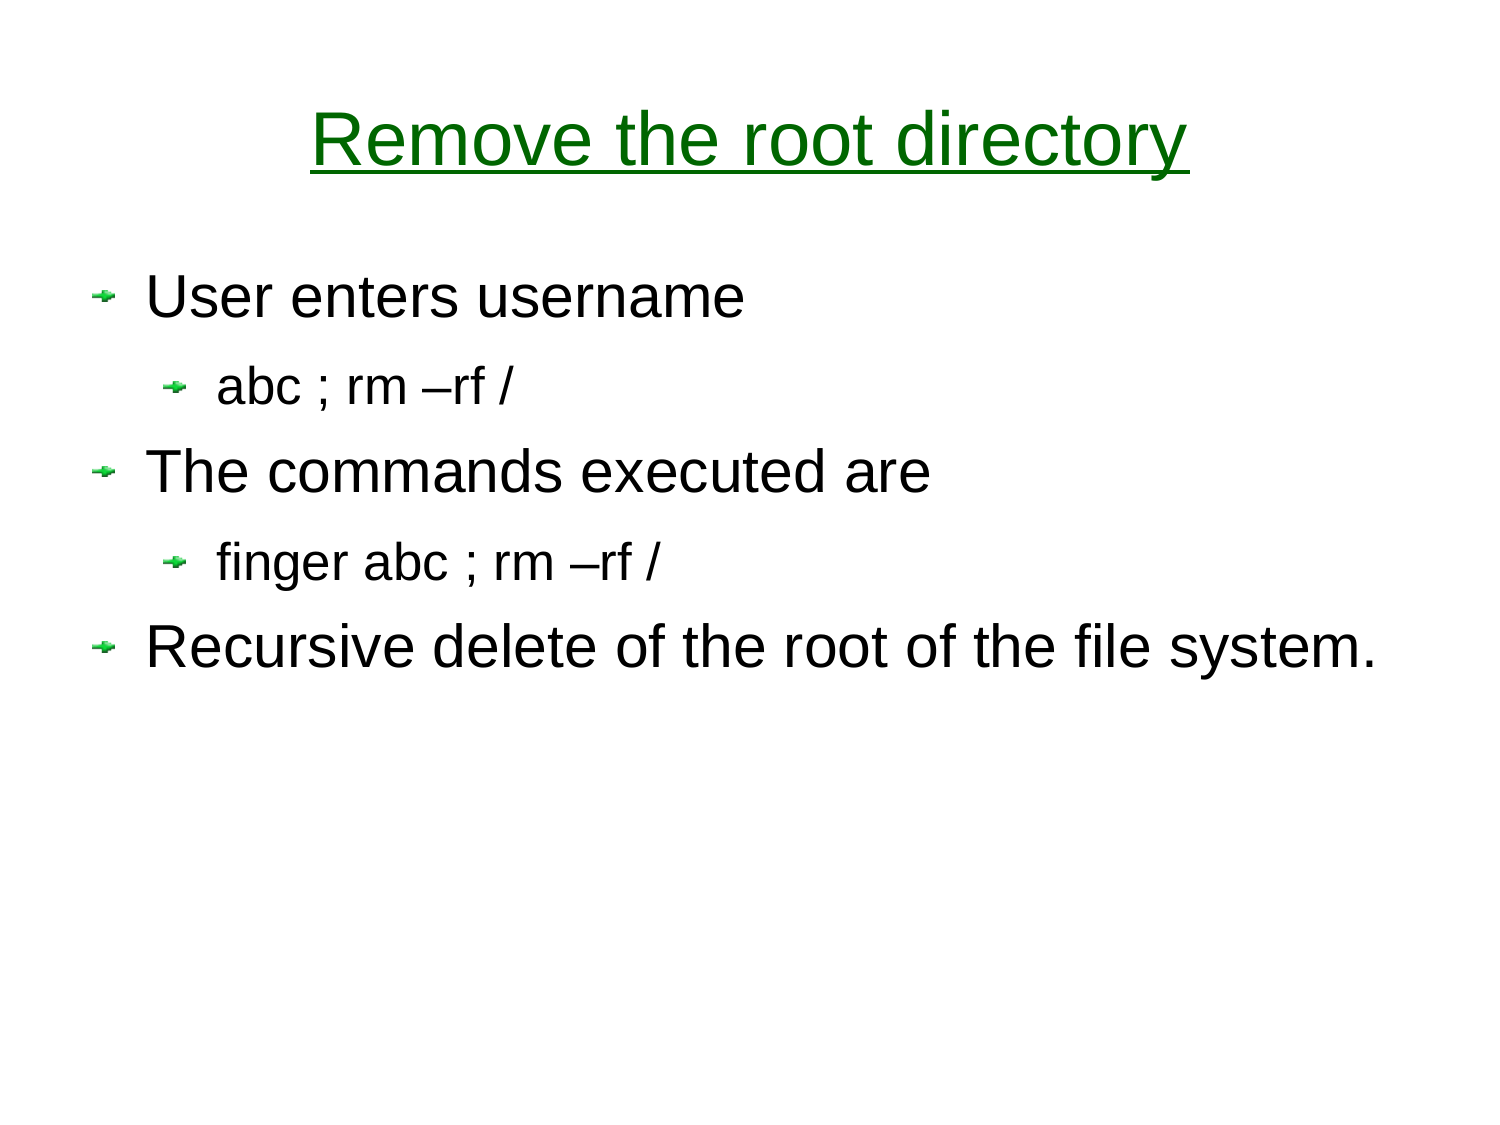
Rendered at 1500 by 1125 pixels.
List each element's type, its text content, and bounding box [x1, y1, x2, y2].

list User enters username abc ; rm –rf / The commands executed are finger abc ; rm –rf / Recursive delete of the root of the file system. [75, 262, 1425, 1006]
title Remove the root directory [75, 45, 1425, 233]
